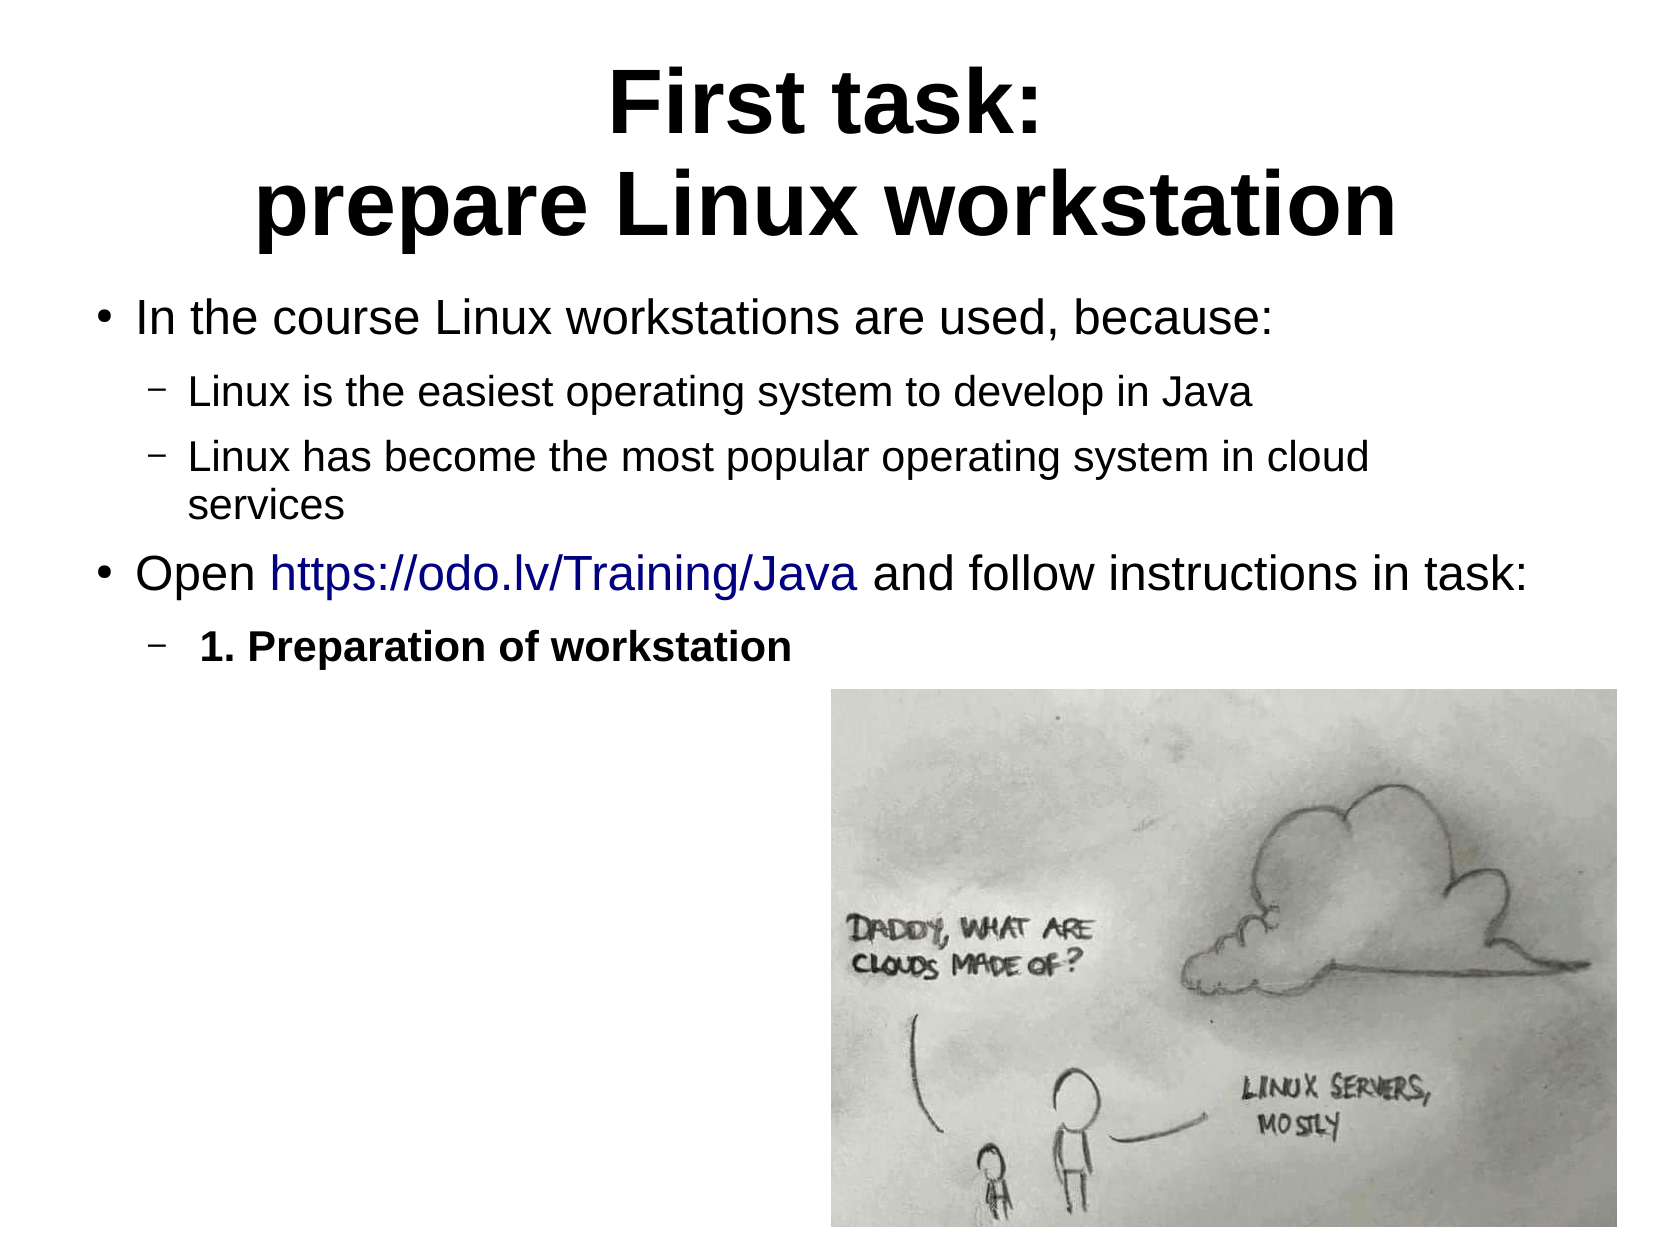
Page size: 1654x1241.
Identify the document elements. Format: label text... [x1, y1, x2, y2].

picture [831, 689, 1617, 1227]
title First task: prepare Linux workstation [82, 49, 1571, 257]
list In the course Linux workstations are used, because: Linux is the easiest operating system to develop in Java Linux has become the most popular operating system in cloud services Open https://odo.lv/Training/Java and follow instructions in task: 1. Preparation of workstation [82, 290, 1538, 721]
